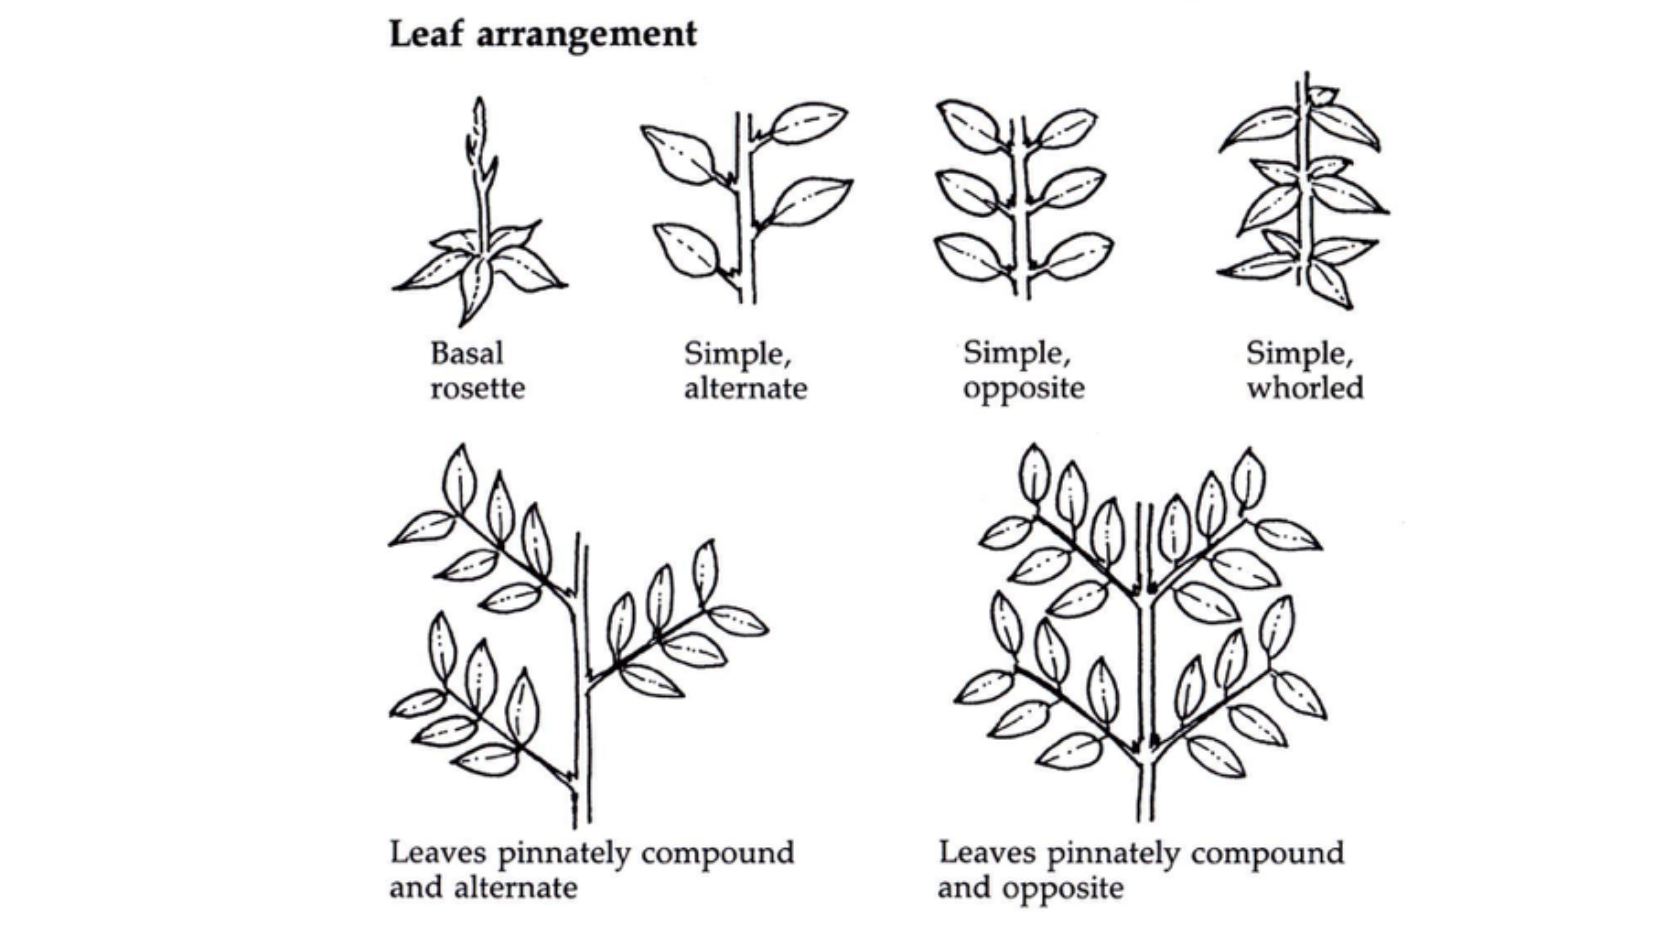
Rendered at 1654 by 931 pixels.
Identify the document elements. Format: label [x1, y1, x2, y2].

picture [353, 0, 1407, 925]
